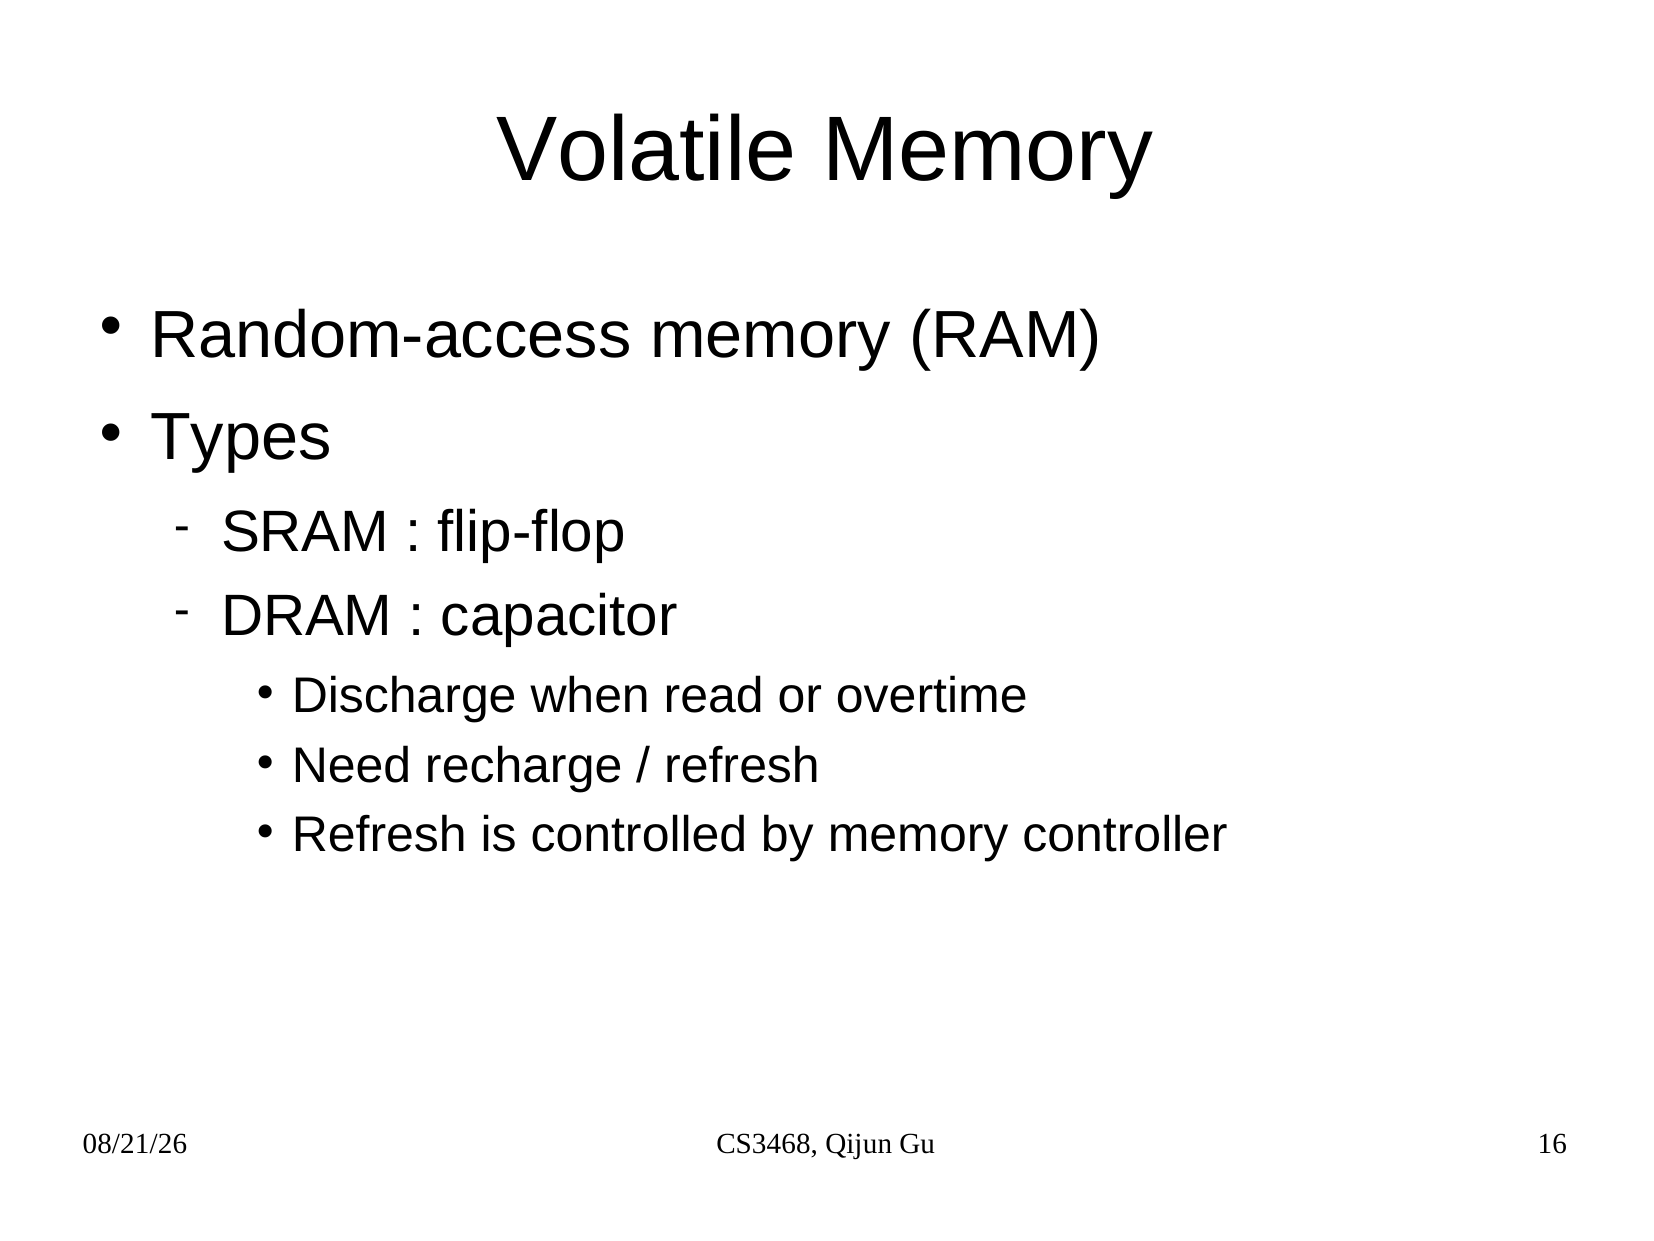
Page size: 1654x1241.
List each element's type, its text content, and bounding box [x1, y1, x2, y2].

list Random-access memory (RAM)‏ Types SRAM : flip-flop DRAM : capacitor Discharge when read or overtime Need recharge / refresh Refresh is controlled by memory controller [82, 290, 1568, 1092]
title Volatile Memory [82, 56, 1568, 247]
